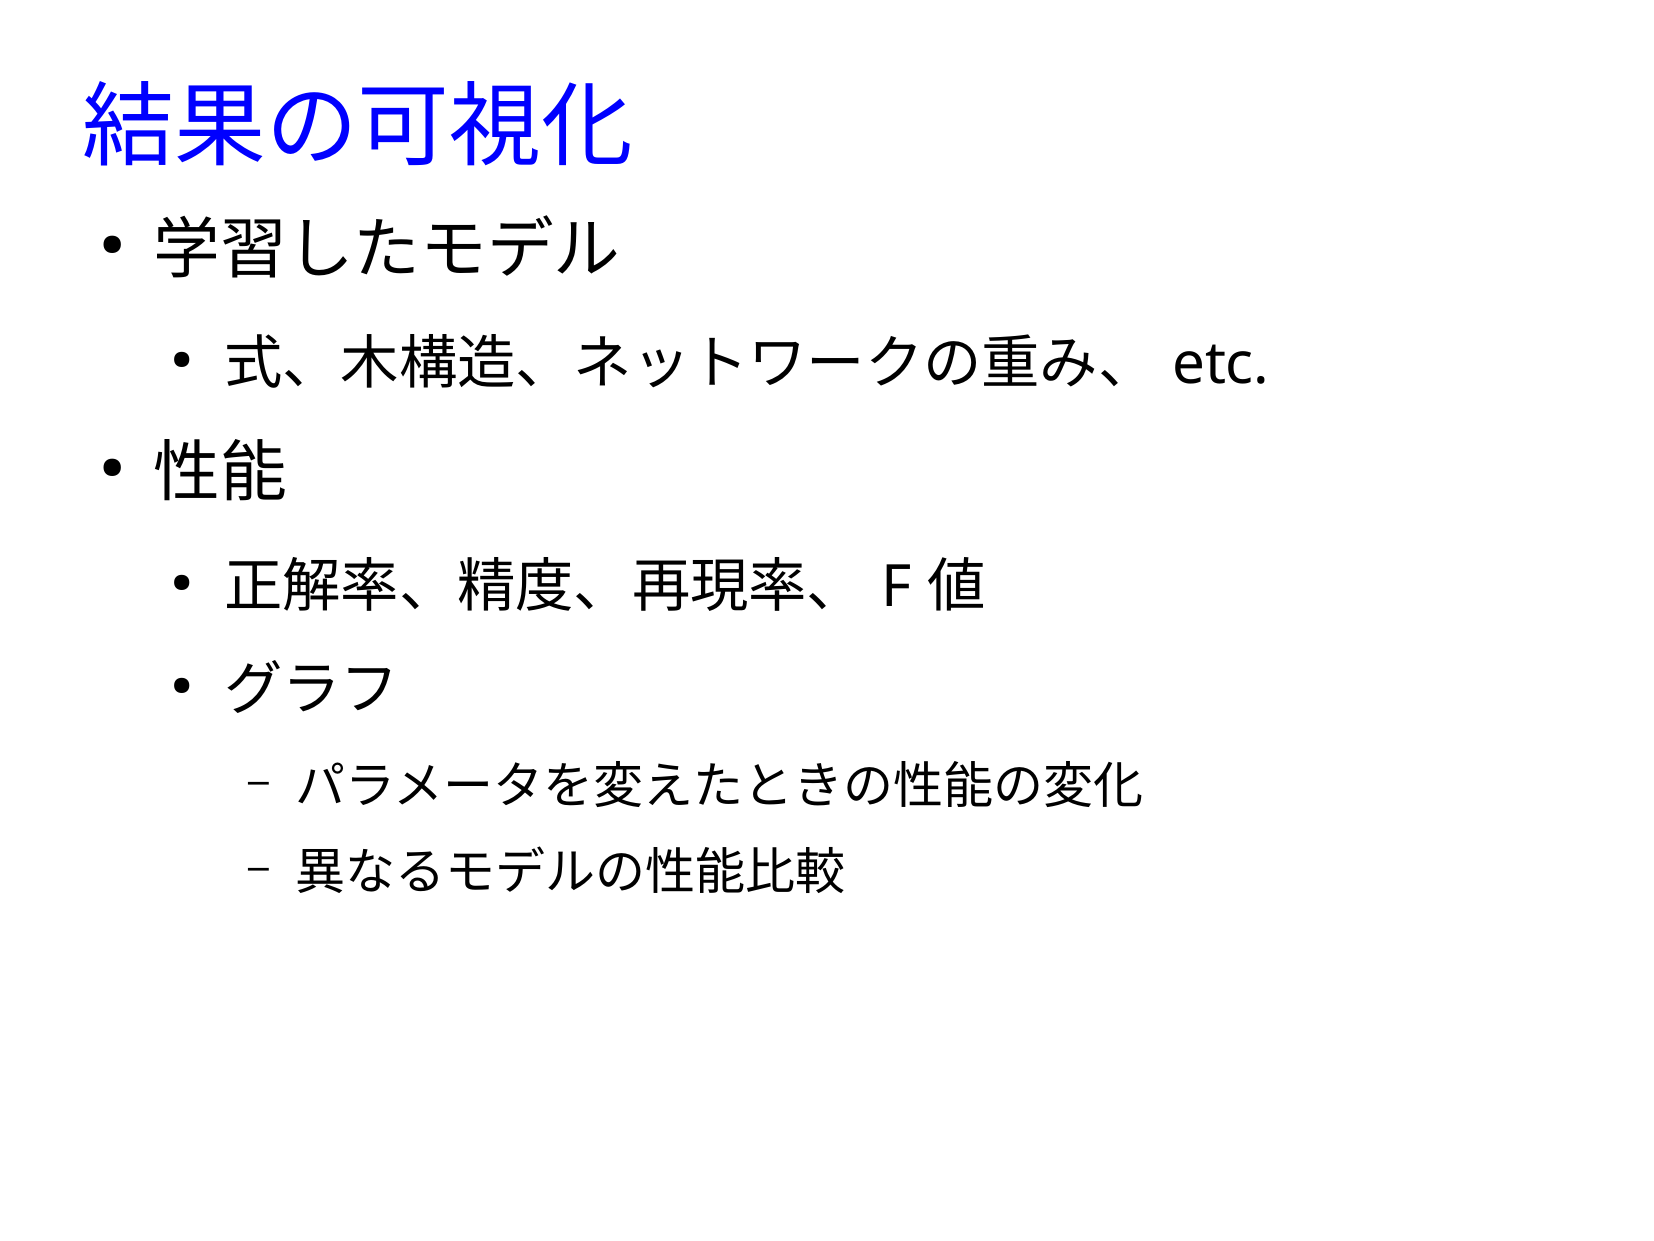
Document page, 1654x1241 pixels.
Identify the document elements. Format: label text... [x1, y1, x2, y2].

list 学習したモデル 式、木構造、ネットワークの重み、etc. 性能 正解率、精度、再現率、F値 グラフ パラメータを変えたときの性能の変化 異なるモデルの性能比較 [82, 200, 1571, 998]
title 結果の可視化 [82, 49, 1571, 198]
